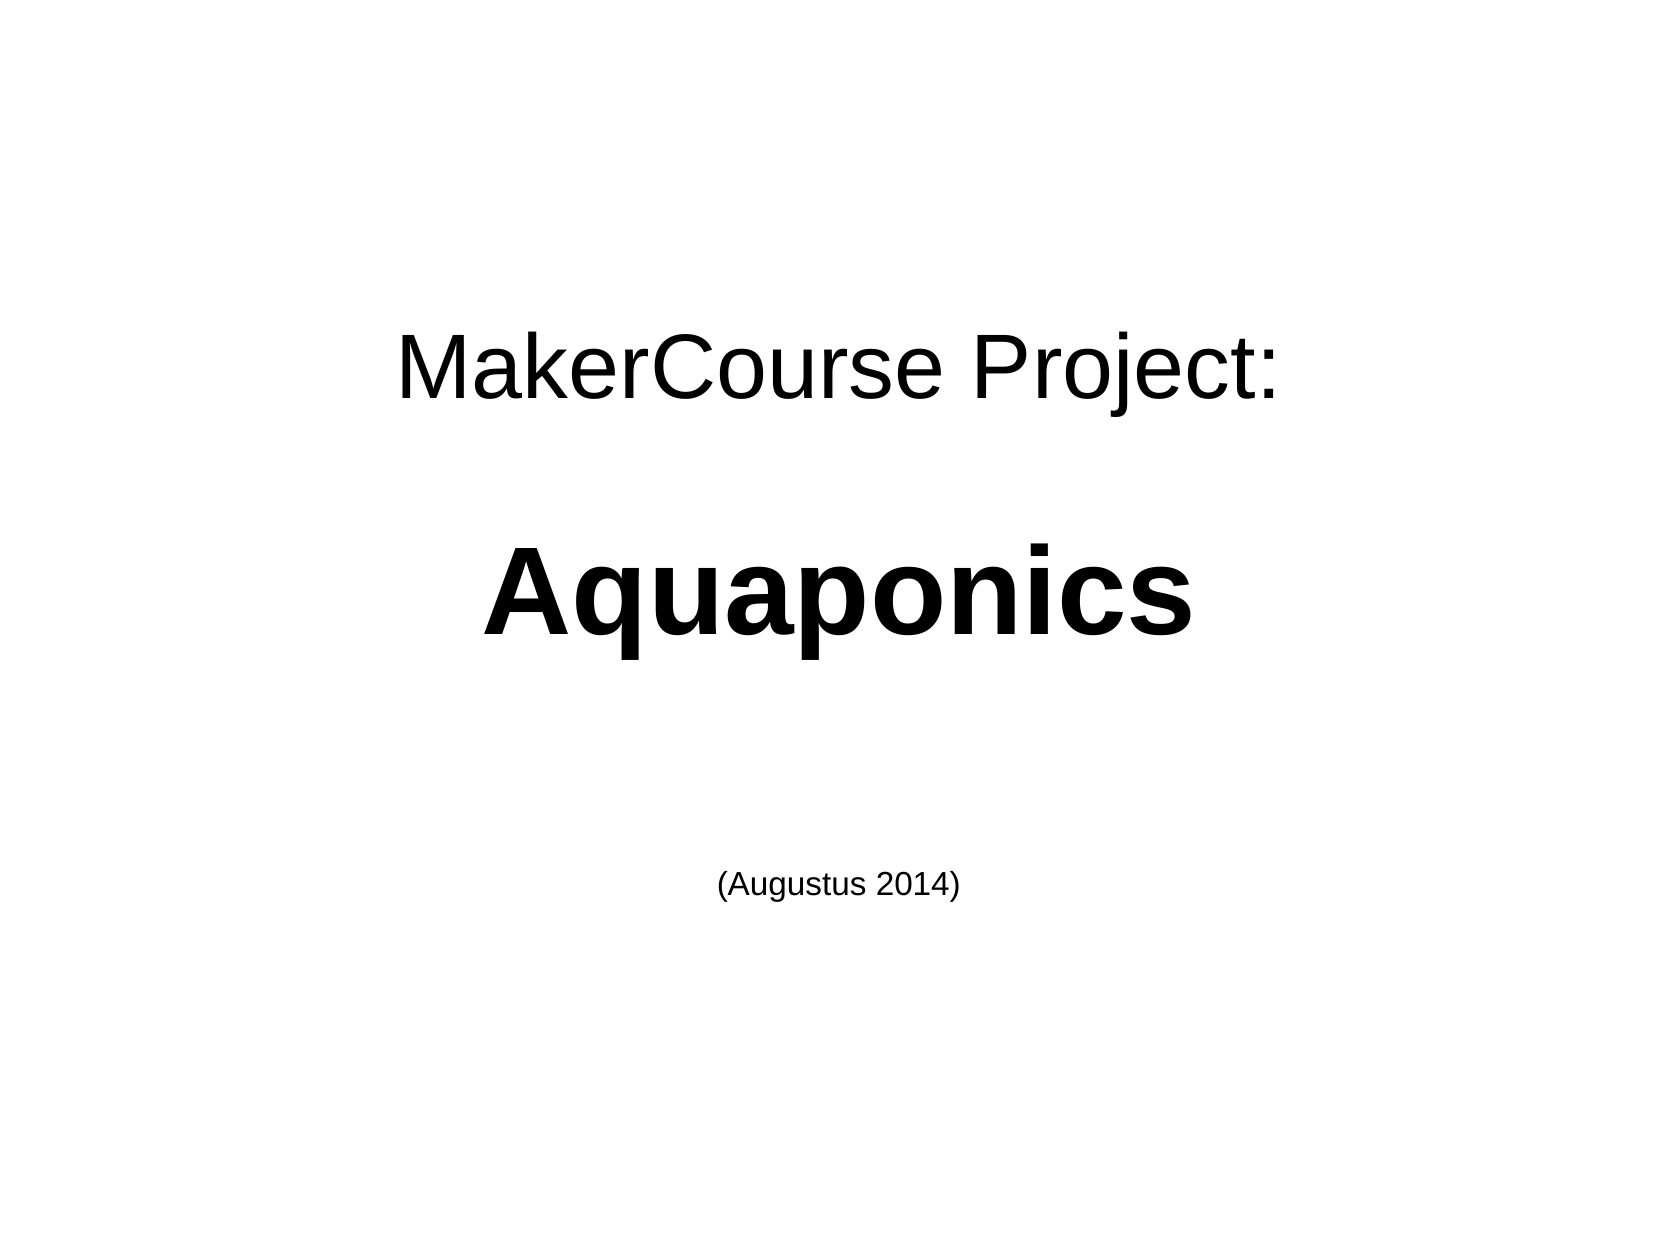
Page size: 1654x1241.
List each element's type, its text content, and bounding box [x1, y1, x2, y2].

title MakerCourse Project: Aquaponics (Augustus 2014) [94, 315, 1584, 904]
